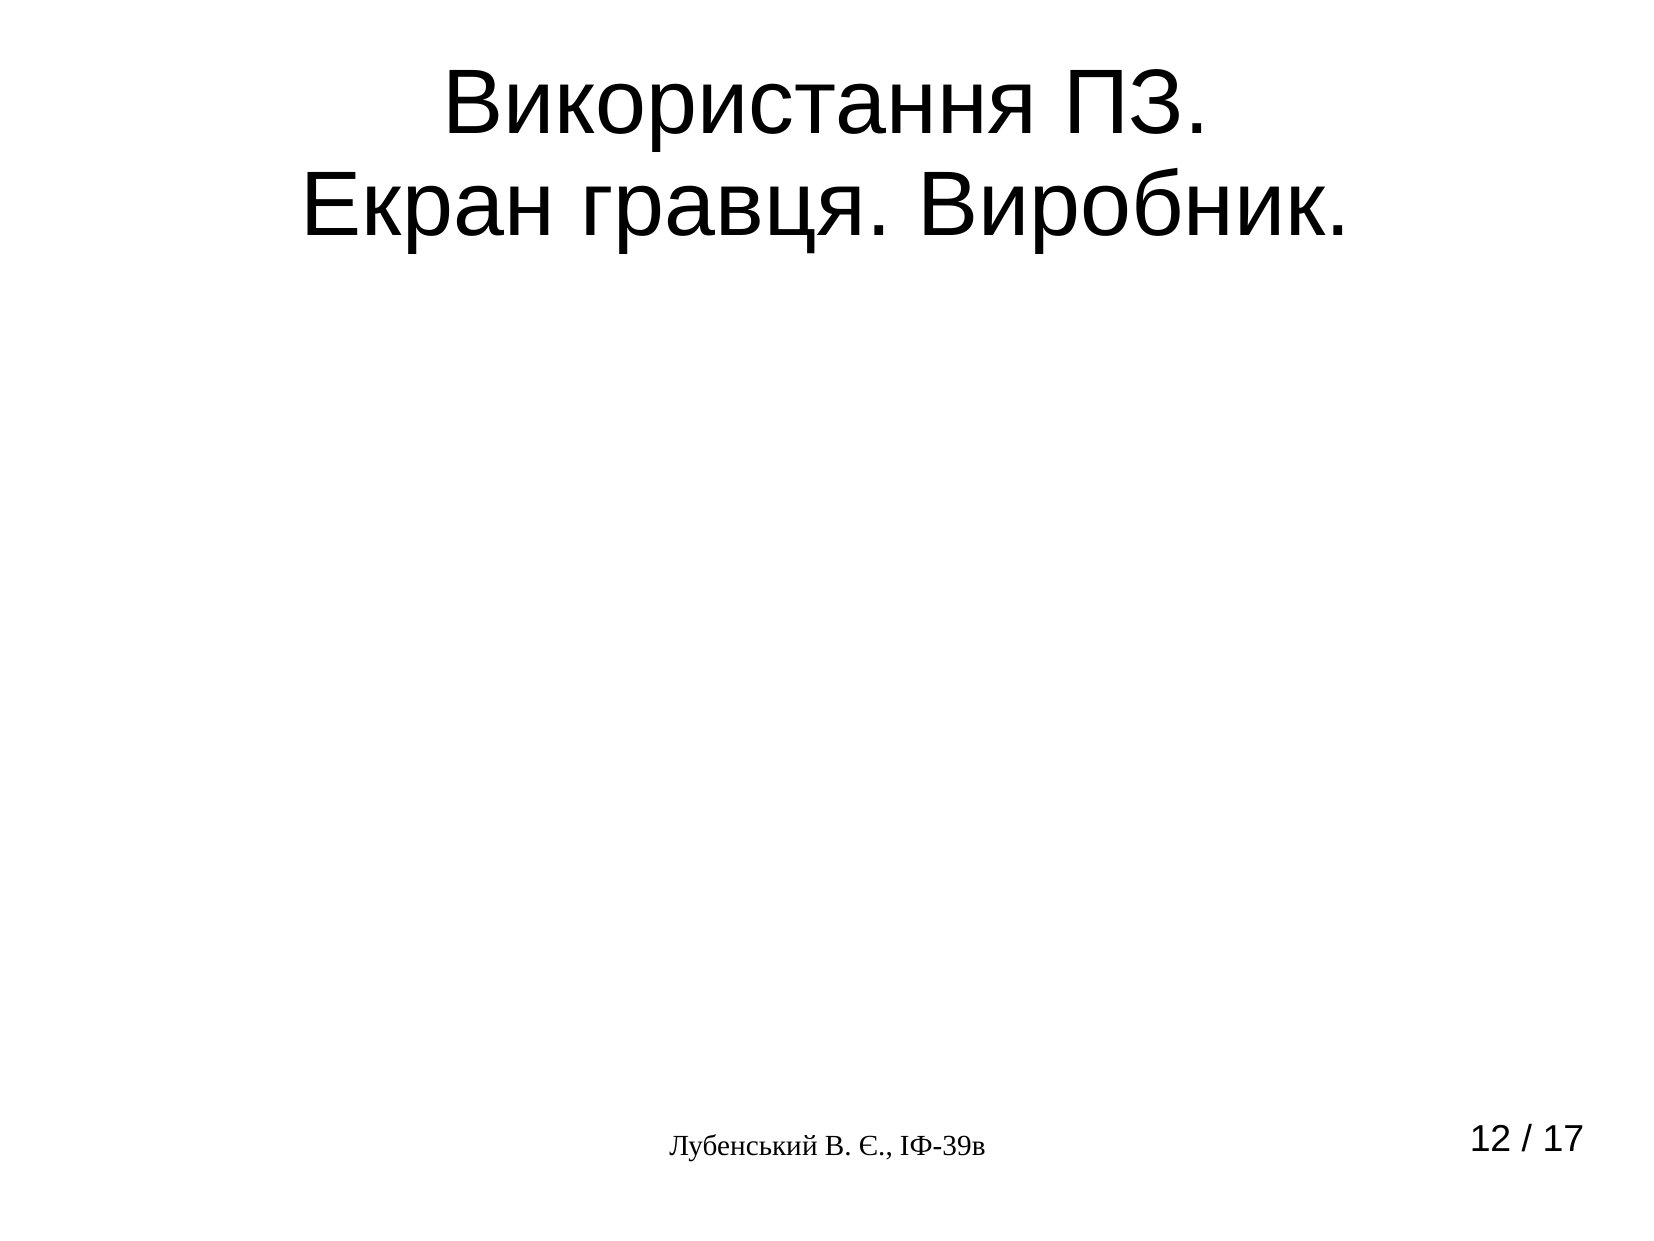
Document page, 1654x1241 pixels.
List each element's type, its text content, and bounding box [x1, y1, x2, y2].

text_box 17 [1496, 1110, 1654, 1181]
text_box <number> / [1455, 1110, 1496, 1181]
title Використання ПЗ. Екран гравця. Виробник. [82, 49, 1571, 257]
